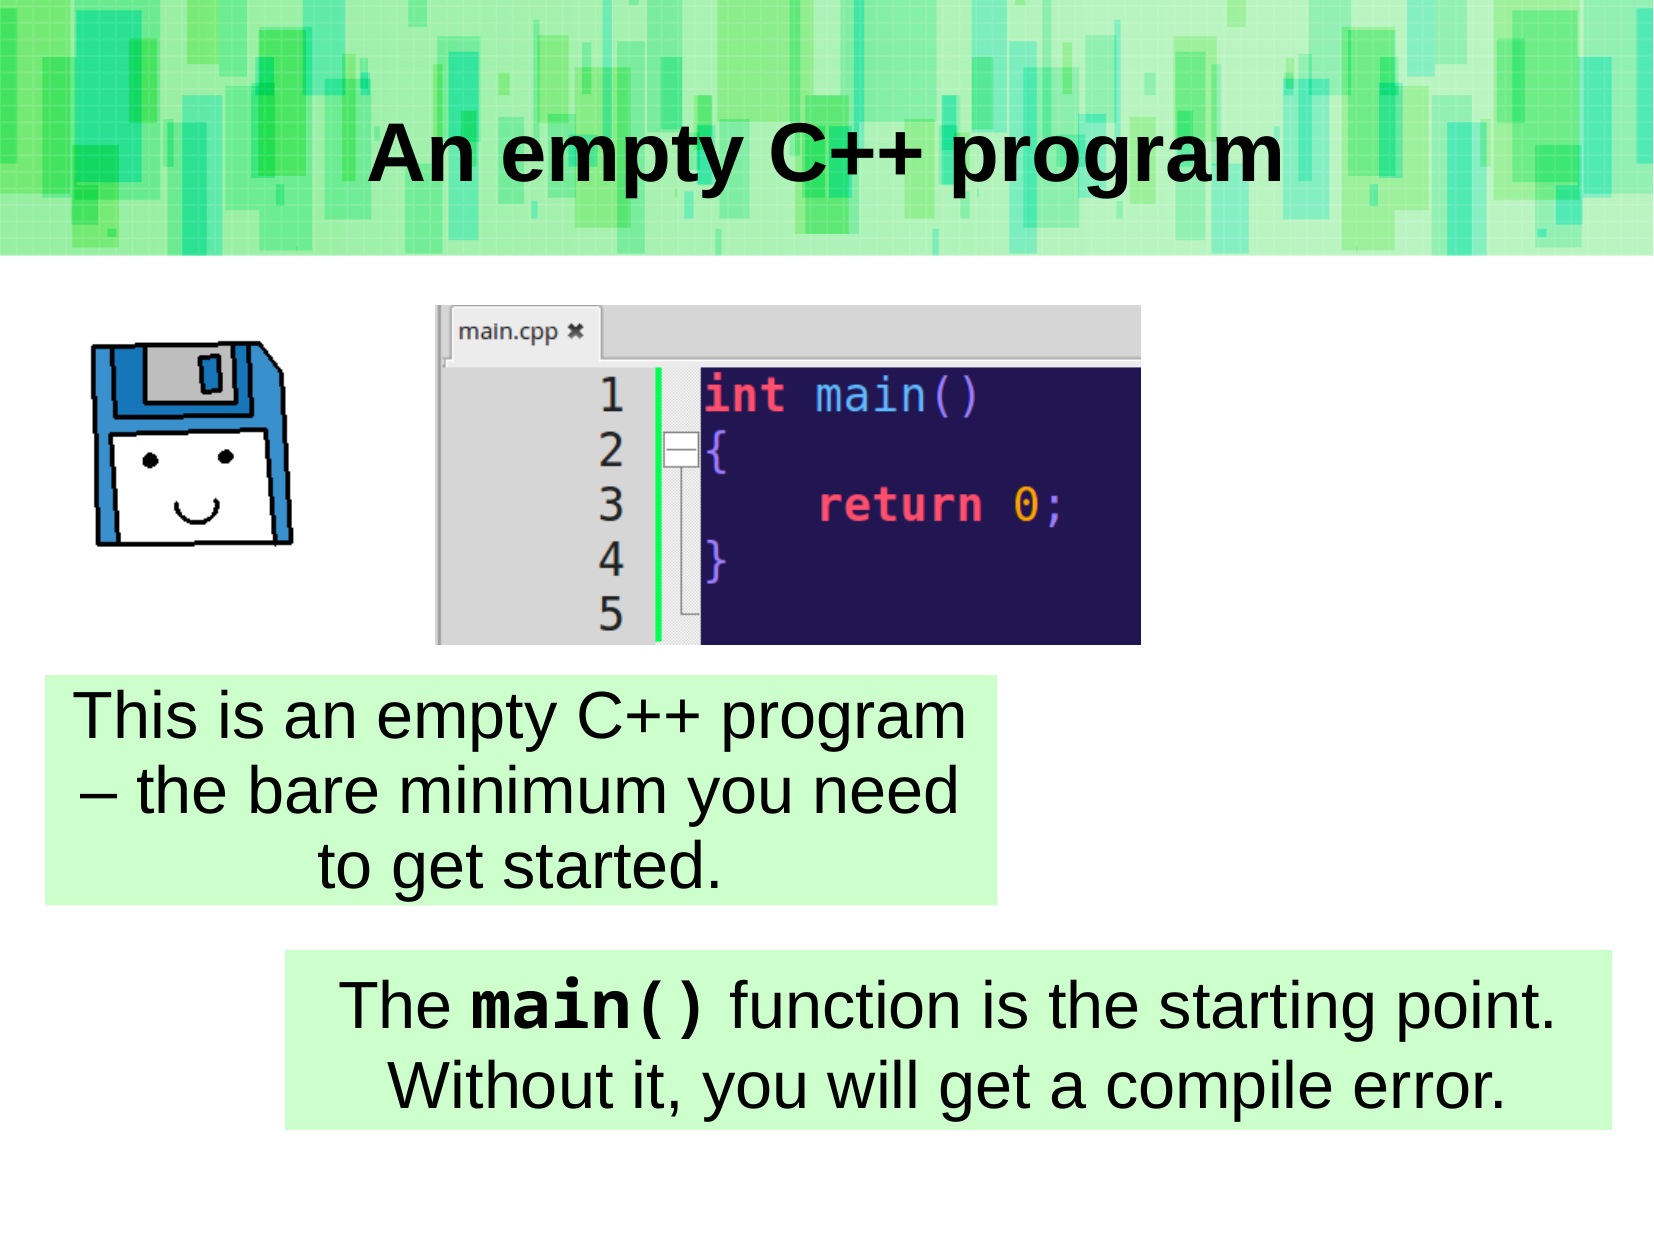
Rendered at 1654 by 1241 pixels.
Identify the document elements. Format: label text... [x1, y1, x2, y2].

title An empty C++ program [82, 49, 1571, 257]
text_box The main() function is the starting point. Without it, you will get a compile error. [285, 949, 1613, 1130]
picture [0, 0, 1654, 1241]
subtitle This is an empty C++ program – the bare minimum you need to get started. [45, 675, 998, 906]
